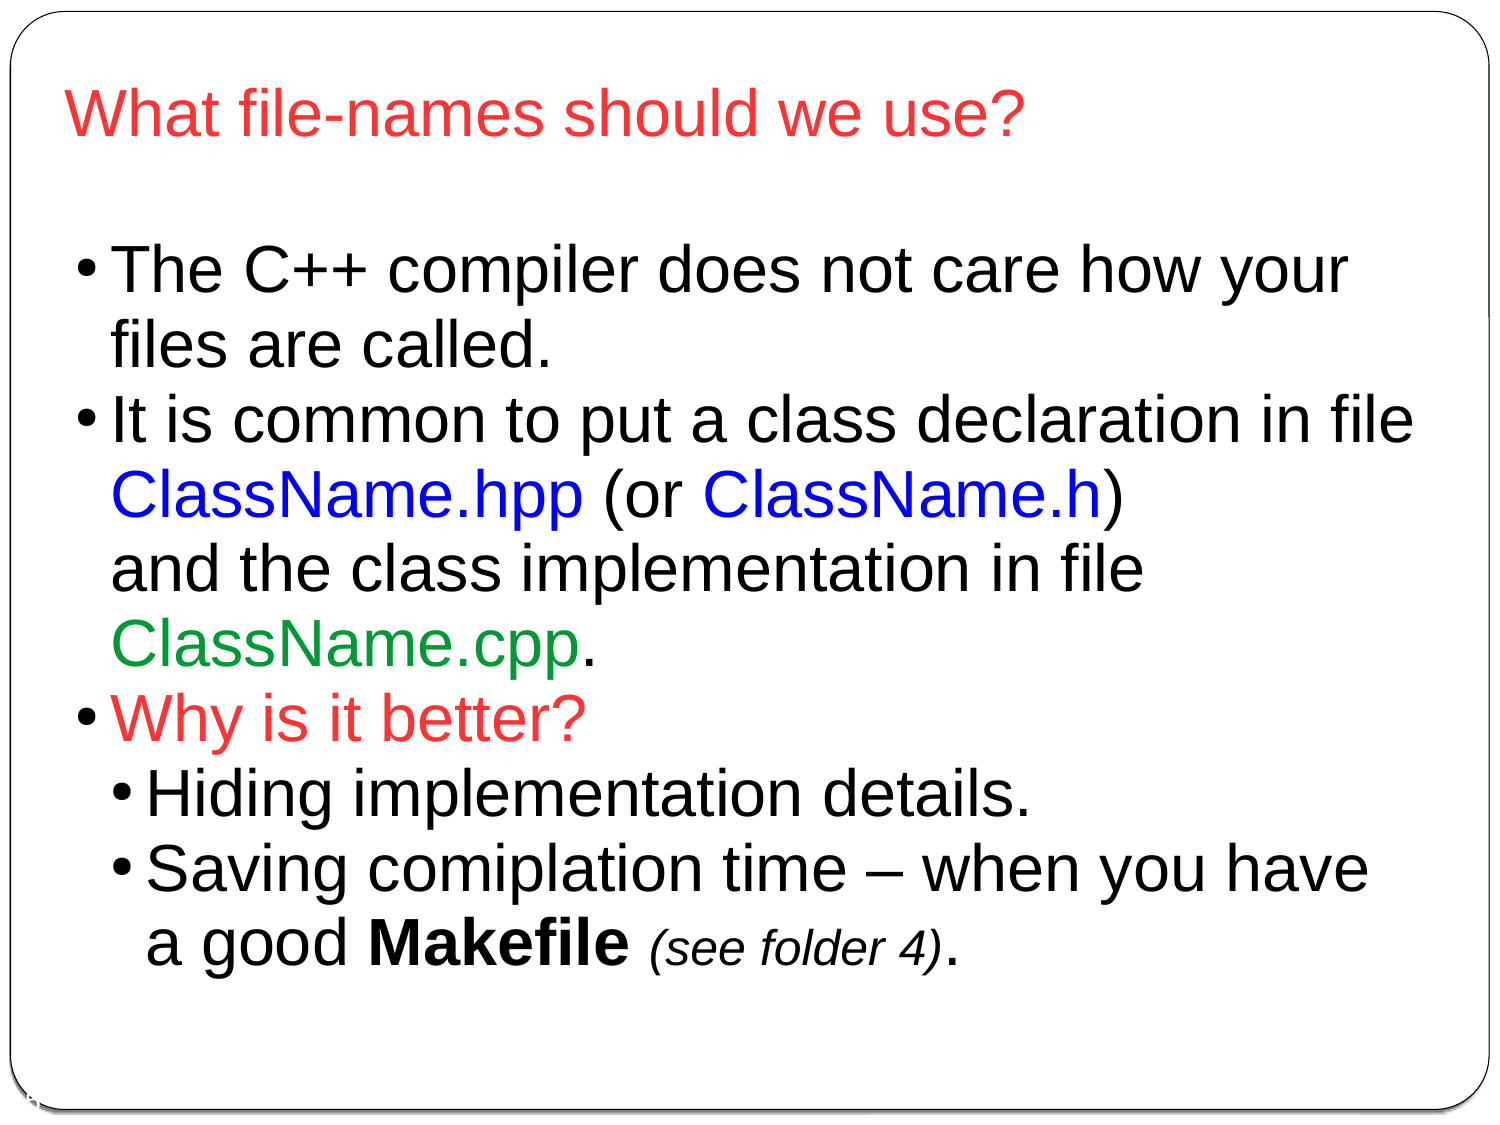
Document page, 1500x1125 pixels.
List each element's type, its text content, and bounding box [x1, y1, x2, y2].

text_box The C++ compiler does not care how your files are called. It is common to put a class declaration in file ClassName.hpp (or ClassName.h) and the class implementation in file ClassName.cpp. Why is it better? Hiding implementation details. Saving comiplation time – when you have a good Makefile (see folder 4). [60, 224, 1441, 988]
slide_number <number> [0, 1074, 50, 1125]
title What file-names should we use? [50, 45, 1201, 165]
